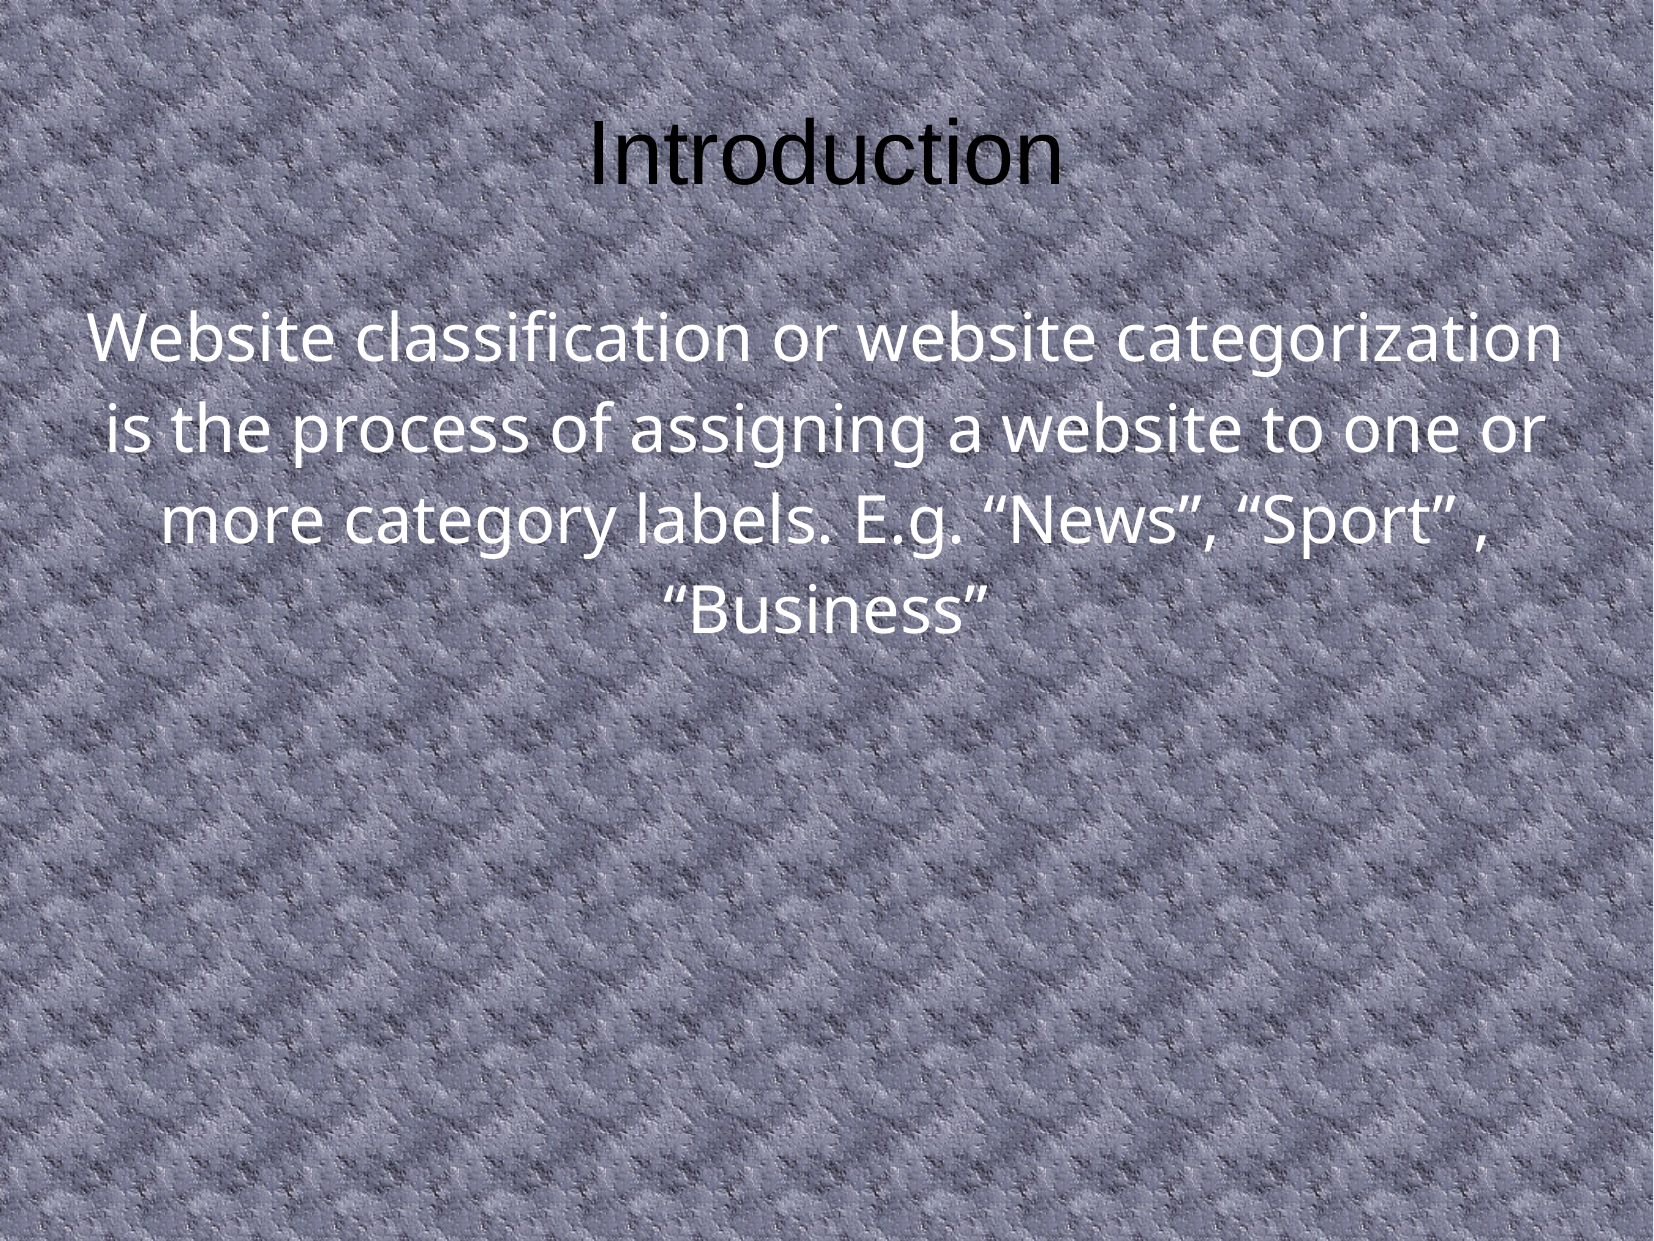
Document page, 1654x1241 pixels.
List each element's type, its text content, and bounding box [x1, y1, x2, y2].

title Introduction [82, 49, 1571, 257]
picture [0, 0, 1654, 1241]
list Website classification or website categorization is the process of assigning a website to one or more category labels. E.g. “News”, “Sport” , “Business” [82, 290, 1571, 1010]
